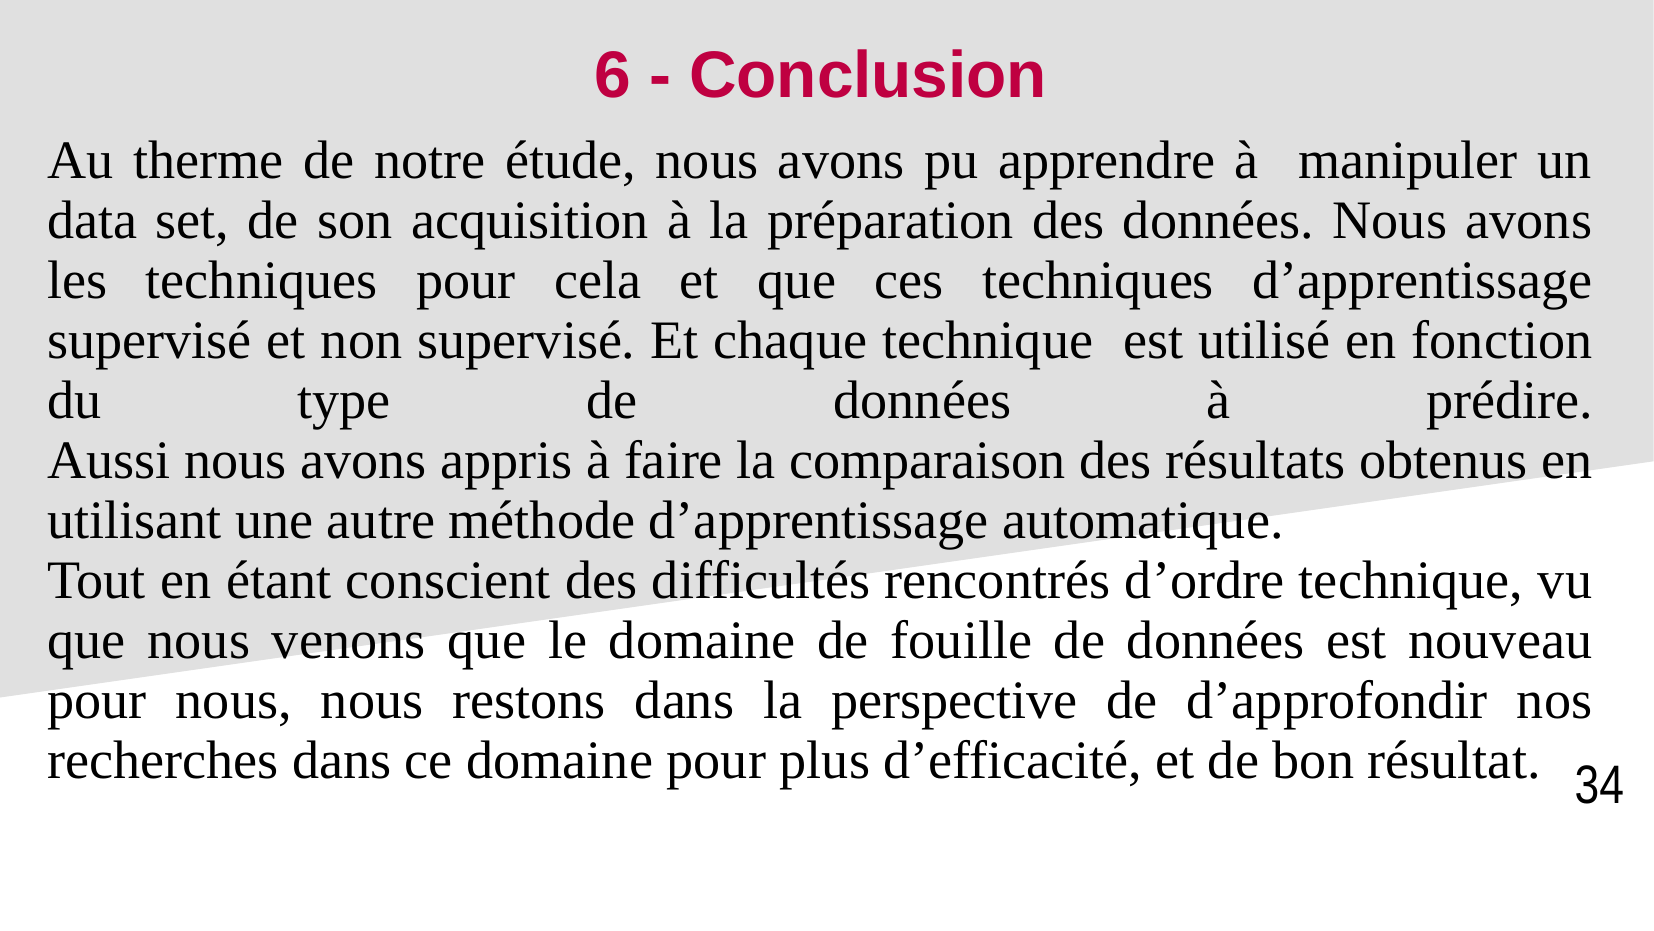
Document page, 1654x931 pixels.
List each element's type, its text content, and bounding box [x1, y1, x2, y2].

subtitle Au therme de notre étude, nous avons pu apprendre à manipuler un data set, de son acquisition à la préparation des données. Nous avons les techniques pour cela et que ces techniques d’apprentissage supervisé et non supervisé. Et chaque technique est utilisé en fonction du type de données à prédire. Aussi nous avons appris à faire la comparaison des résultats obtenus en utilisant une autre méthode d’apprentissage automatique. Tout en étant conscient des difficultés rencontrés d’ordre technique, vu que nous venons que le domaine de fouille de données est nouveau pour nous, nous restons dans la perspective de d’approfondir nos recherches dans ce domaine pour plus d’efficacité, et de bon résultat. [47, 129, 1595, 815]
title 6 - Conclusion [82, 23, 1560, 127]
